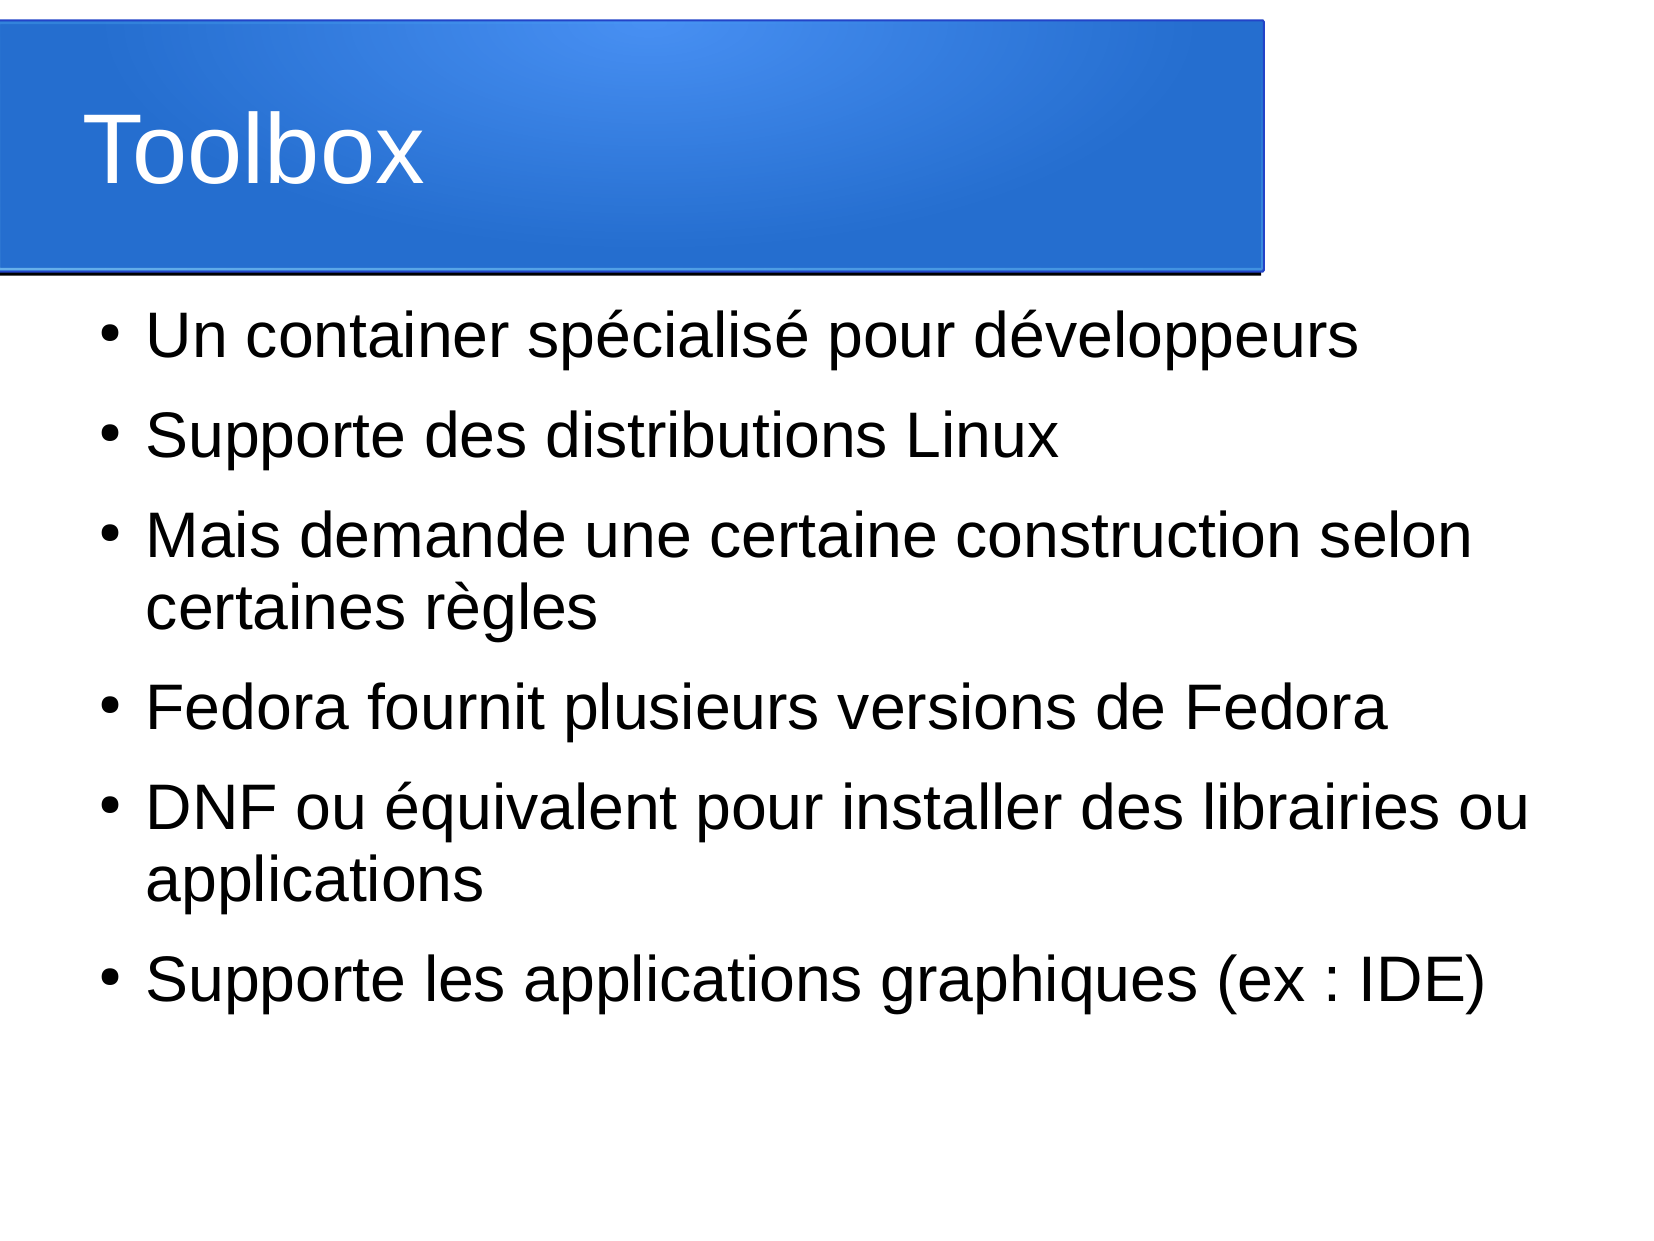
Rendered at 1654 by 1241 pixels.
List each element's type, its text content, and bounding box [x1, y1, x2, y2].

list Un container spécialisé pour développeurs Supporte des distributions Linux Mais demande une certaine construction selon certaines règles Fedora fournit plusieurs versions de Fedora DNF ou équivalent pour installer des librairies ou applications Supporte les applications graphiques (ex : IDE) [82, 299, 1571, 1019]
title Toolbox [82, 47, 1235, 252]
